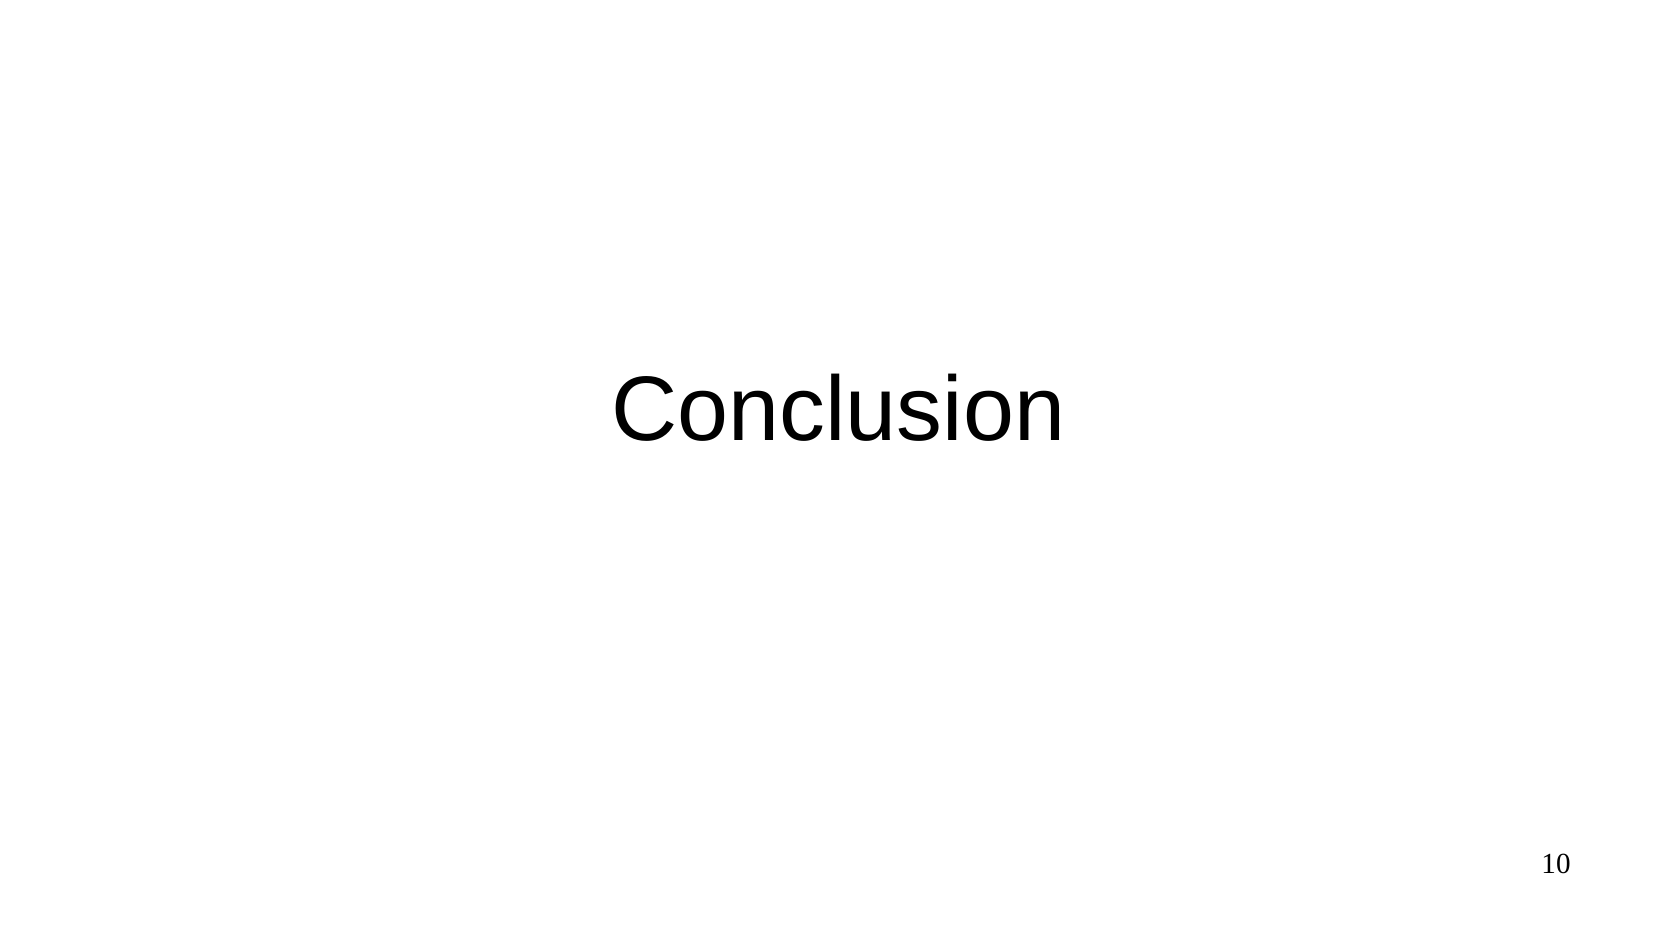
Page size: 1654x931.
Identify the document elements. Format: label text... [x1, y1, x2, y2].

title Conclusion [94, 330, 1583, 486]
